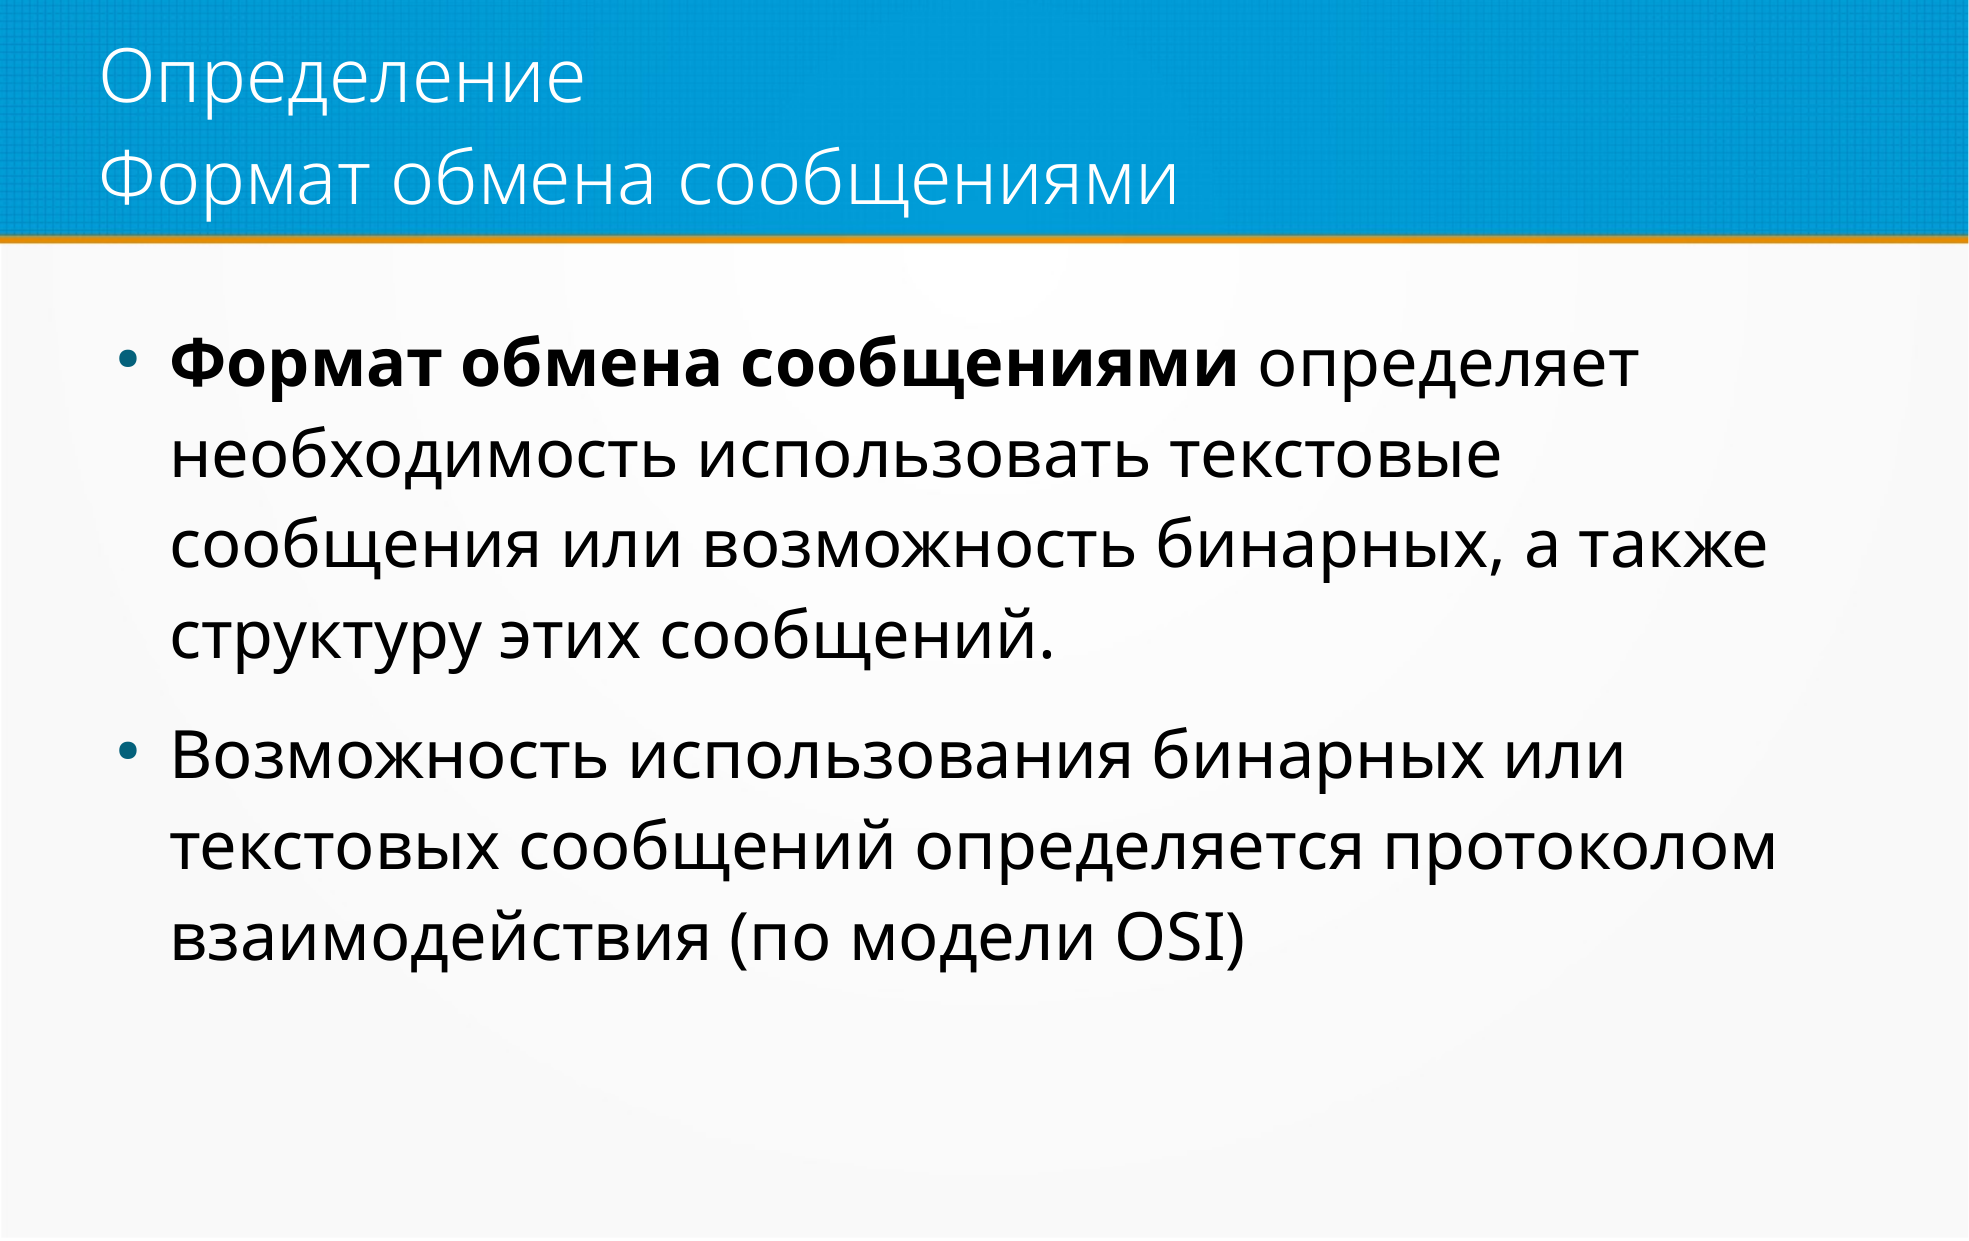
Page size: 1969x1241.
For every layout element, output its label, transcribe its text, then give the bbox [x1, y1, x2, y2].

title Определение Формат обмена сообщениями [98, 19, 1870, 227]
picture [0, 233, 1969, 1241]
list Формат обмена сообщениями определяет необходимость использовать текстовые сообщения или возможность бинарных, а также структуру этих сообщений. Возможность использования бинарных или текстовых сообщений определяется протоколом взаимодействия (по модели OSI) [98, 315, 1861, 1081]
